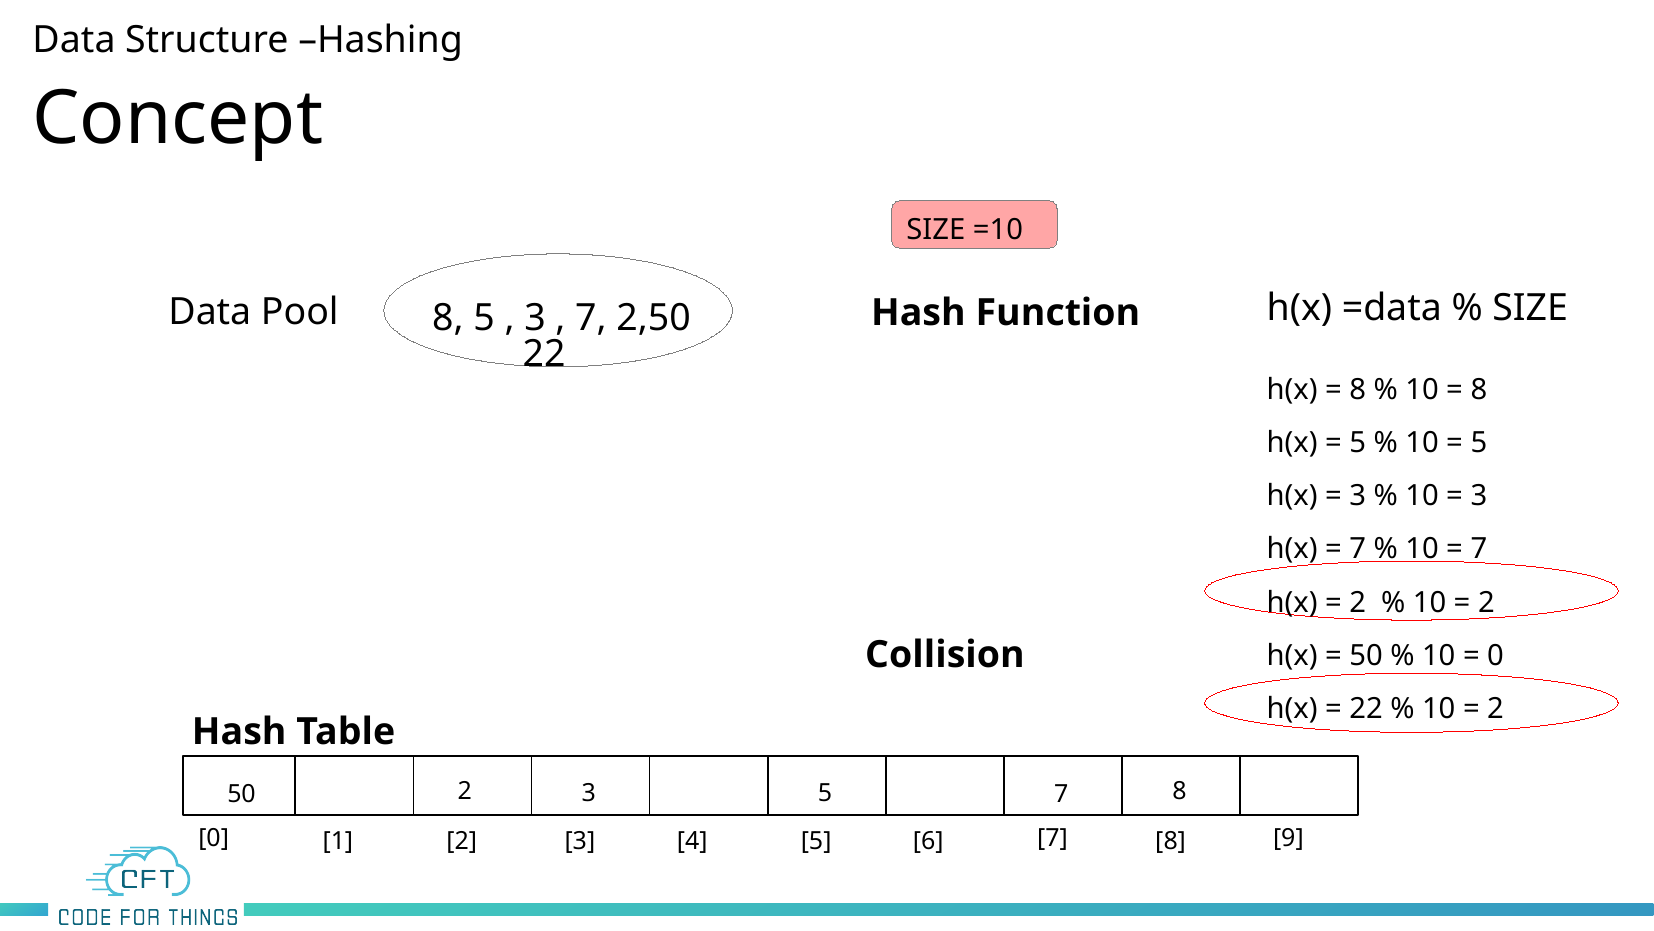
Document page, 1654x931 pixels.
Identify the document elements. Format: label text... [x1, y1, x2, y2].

text_box [7] [1015, 812, 1117, 857]
text_box [8] [1133, 814, 1235, 860]
text_box h(x) = 7 % 10 = 7 [1216, 519, 1654, 584]
text_box [1204, 693, 1216, 713]
text_box [586, 342, 703, 367]
picture [59, 846, 237, 925]
text_box [405, 253, 711, 283]
text_box 22 [507, 318, 586, 378]
text_box h(x) = 3 % 10 = 3 [1216, 478, 1654, 519]
text_box [413, 342, 507, 365]
text_box 7 [1039, 768, 1087, 813]
text_box h(x) = 8 % 10 = 8 [1216, 361, 1654, 413]
text_box [1571, 683, 1619, 722]
text_box [6] [891, 814, 993, 860]
text_box 50 [212, 768, 275, 813]
text_box [3] [543, 814, 644, 860]
text_box h(x) = 5 % 10 = 5 [1216, 413, 1654, 478]
text_box Data Pool [118, 276, 402, 342]
text_box [1] [301, 814, 402, 860]
title Data Structure –Hashing Concept [32, 12, 1184, 166]
text_box 8, 5 , 3 , 7, 2,50 [402, 283, 780, 342]
text_box 2 [442, 764, 491, 810]
text_box h(x) = 50 % 10 = 0 [1216, 626, 1654, 691]
text_box [4] [655, 814, 756, 860]
text_box [183, 755, 1359, 815]
text_box h(x) = 22 % 10 = 2 [1216, 679, 1571, 745]
text_box [1288, 673, 1535, 679]
text_box [2] [425, 814, 526, 860]
text_box h(x) = 2 % 10 = 2 [1216, 584, 1560, 626]
text_box Hash Table [141, 696, 461, 756]
text_box 5 [803, 767, 851, 812]
text_box [1204, 580, 1216, 601]
text_box [5] [779, 814, 880, 860]
text_box Collision [814, 620, 1211, 679]
text_box SIZE =10 [891, 200, 1058, 250]
text_box [9] [1251, 812, 1353, 857]
text_box h(x) =data % SIZE [1216, 272, 1654, 337]
text_box [0] [177, 812, 278, 857]
text_box Hash Function [820, 278, 1216, 337]
text_box 3 [566, 767, 615, 812]
text_box 8 [1157, 765, 1205, 810]
text_box [1560, 584, 1619, 612]
